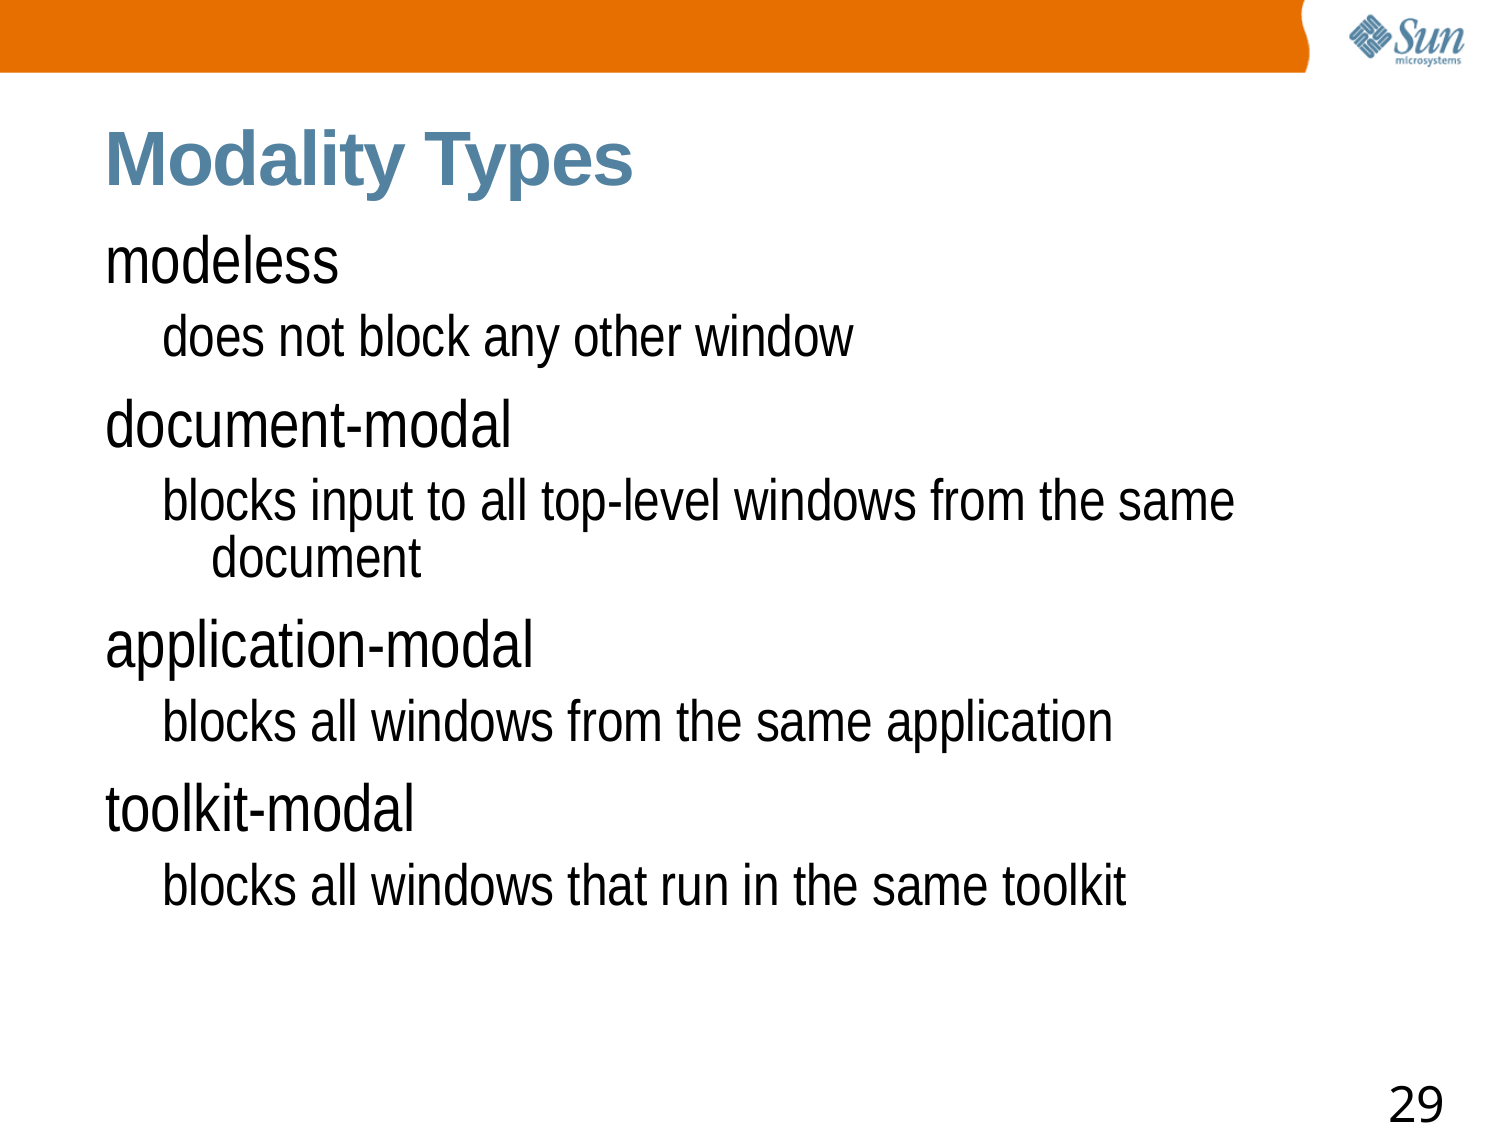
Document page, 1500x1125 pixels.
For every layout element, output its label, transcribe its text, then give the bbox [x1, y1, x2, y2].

title Modality Types [104, 123, 1408, 231]
picture [0, 0, 1500, 75]
list modeless does not block any other window document-modal blocks input to all top-level windows from the same document application-modal blocks all windows from the same application toolkit-modal blocks all windows that run in the same toolkit [85, 231, 1436, 1101]
